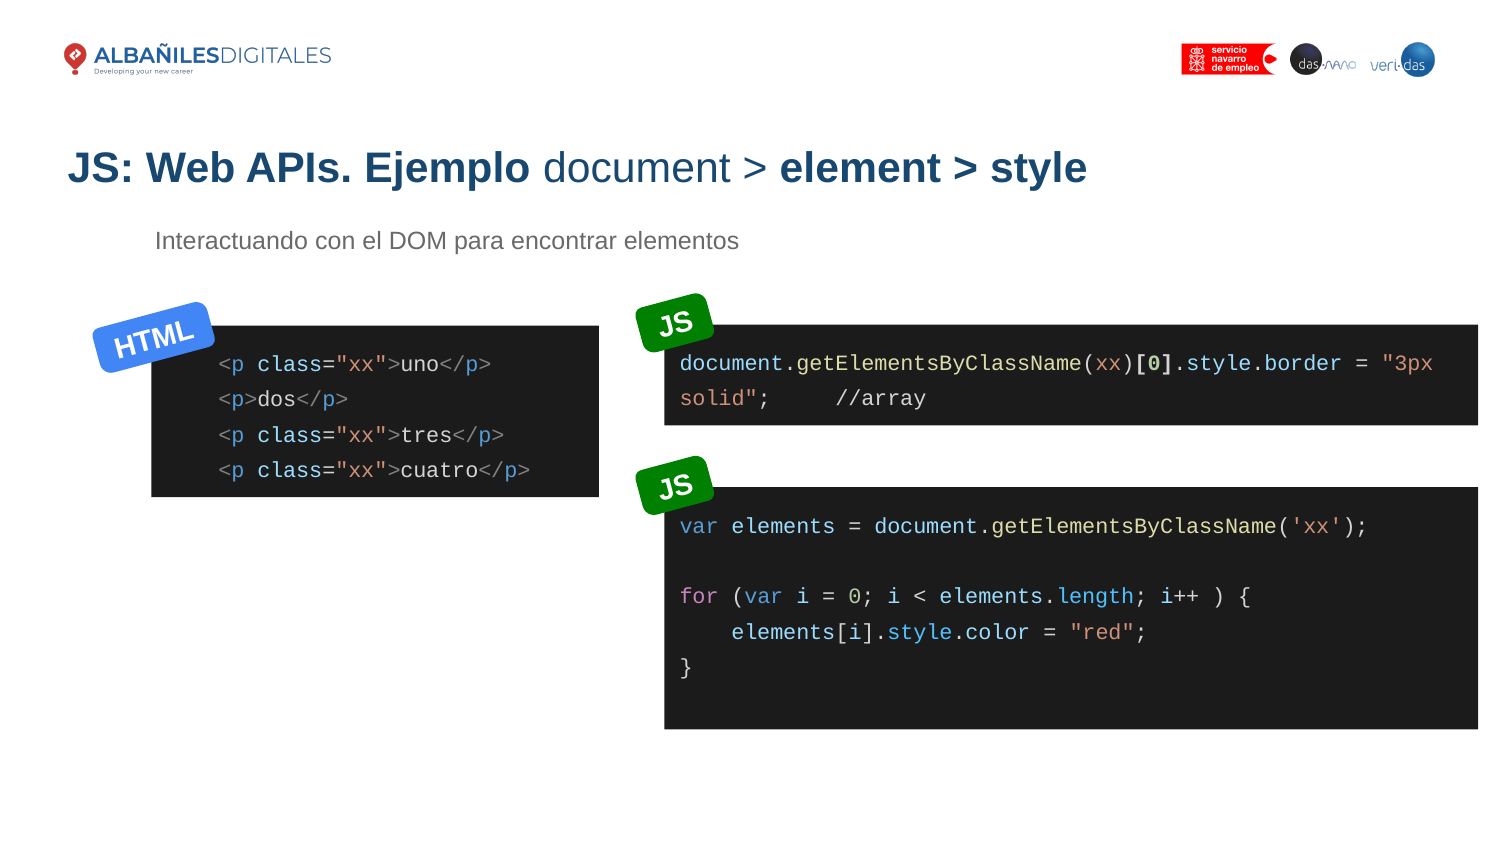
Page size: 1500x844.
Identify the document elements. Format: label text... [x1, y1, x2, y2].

text_box <p class="xx">uno</p> <p>dos</p> <p class="xx">tres</p> <p class="xx">cuatro</p> [151, 325, 599, 498]
text_box JS: Web APIs. Ejemplo document > element > style [67, 129, 1169, 191]
text_box JS [635, 455, 714, 515]
text_box HTML [92, 302, 215, 373]
picture [1370, 42, 1435, 77]
picture [1181, 43, 1277, 75]
text_box Interactuando con el DOM para encontrar elementos [64, 204, 1325, 270]
text_box var elements = document.getElementsByClassName('xx'); for (var i = 0; i < elements.length; i++ ) { elements[i].style.color = "red"; } [664, 487, 1479, 730]
text_box JS [635, 293, 714, 353]
picture [64, 43, 332, 75]
text_box document.getElementsByClassName(xx)[0].style.border = "3px solid"; //array [664, 324, 1479, 426]
picture [1290, 43, 1356, 75]
